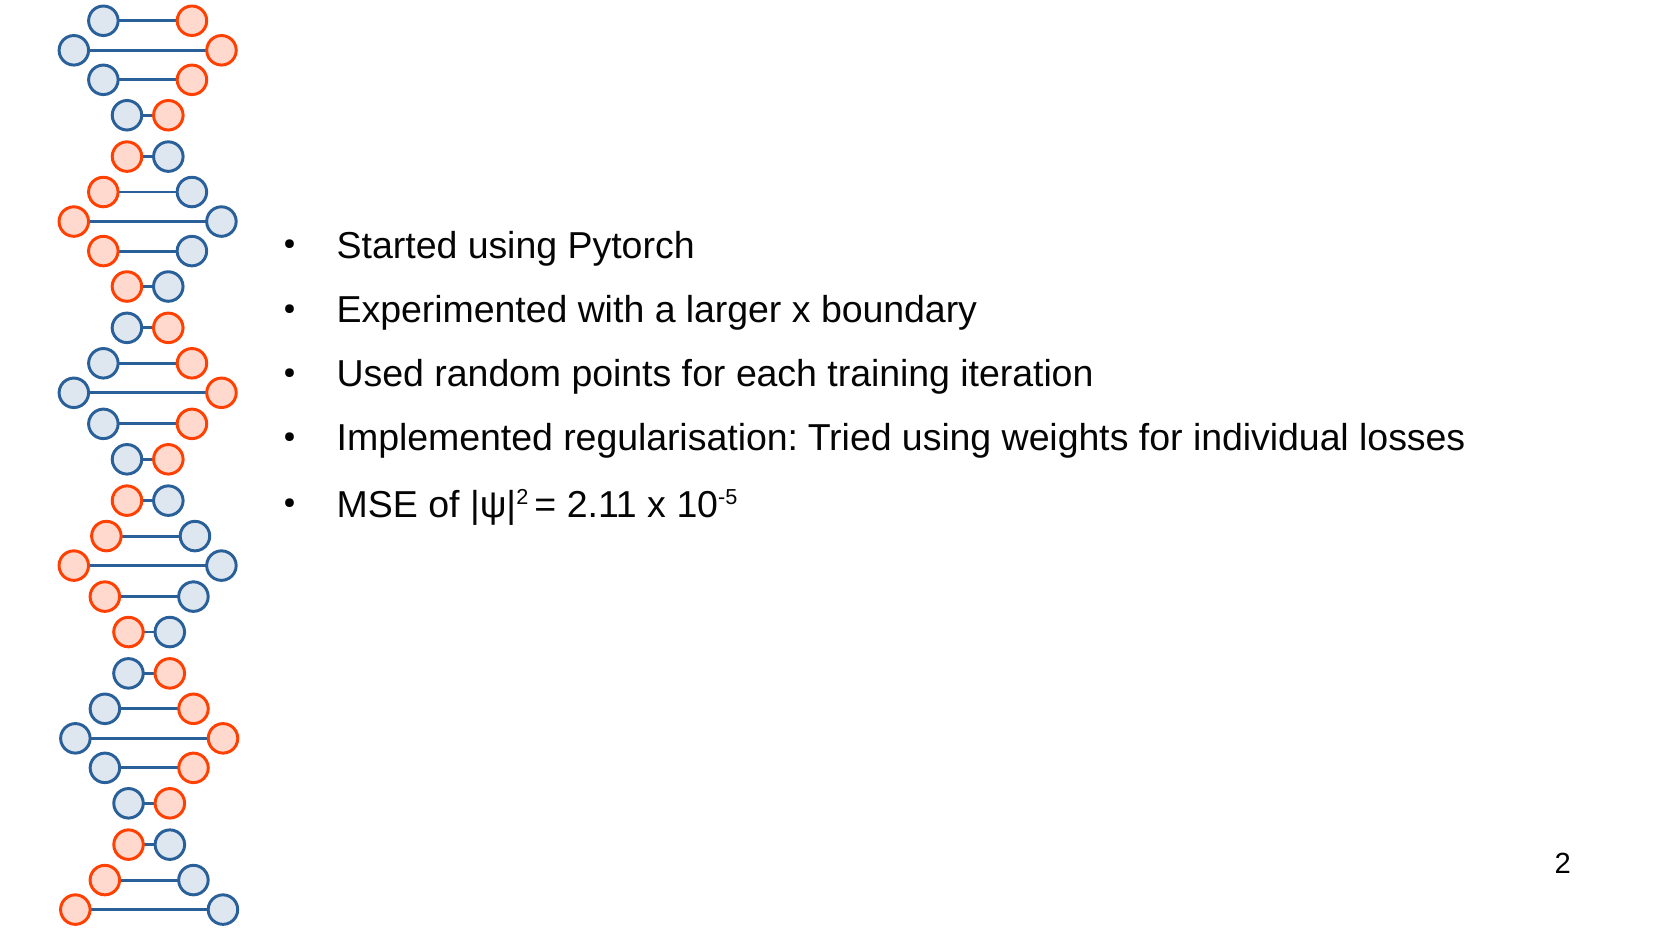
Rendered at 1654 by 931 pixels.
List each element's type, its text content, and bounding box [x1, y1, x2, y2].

list Started using Pytorch Experimented with a larger x boundary Used random points for each training iteration Implemented regularisation: Tried using weights for individual losses MSE of |ψ|2 = 2.11 x 10-5 [265, 224, 1595, 764]
